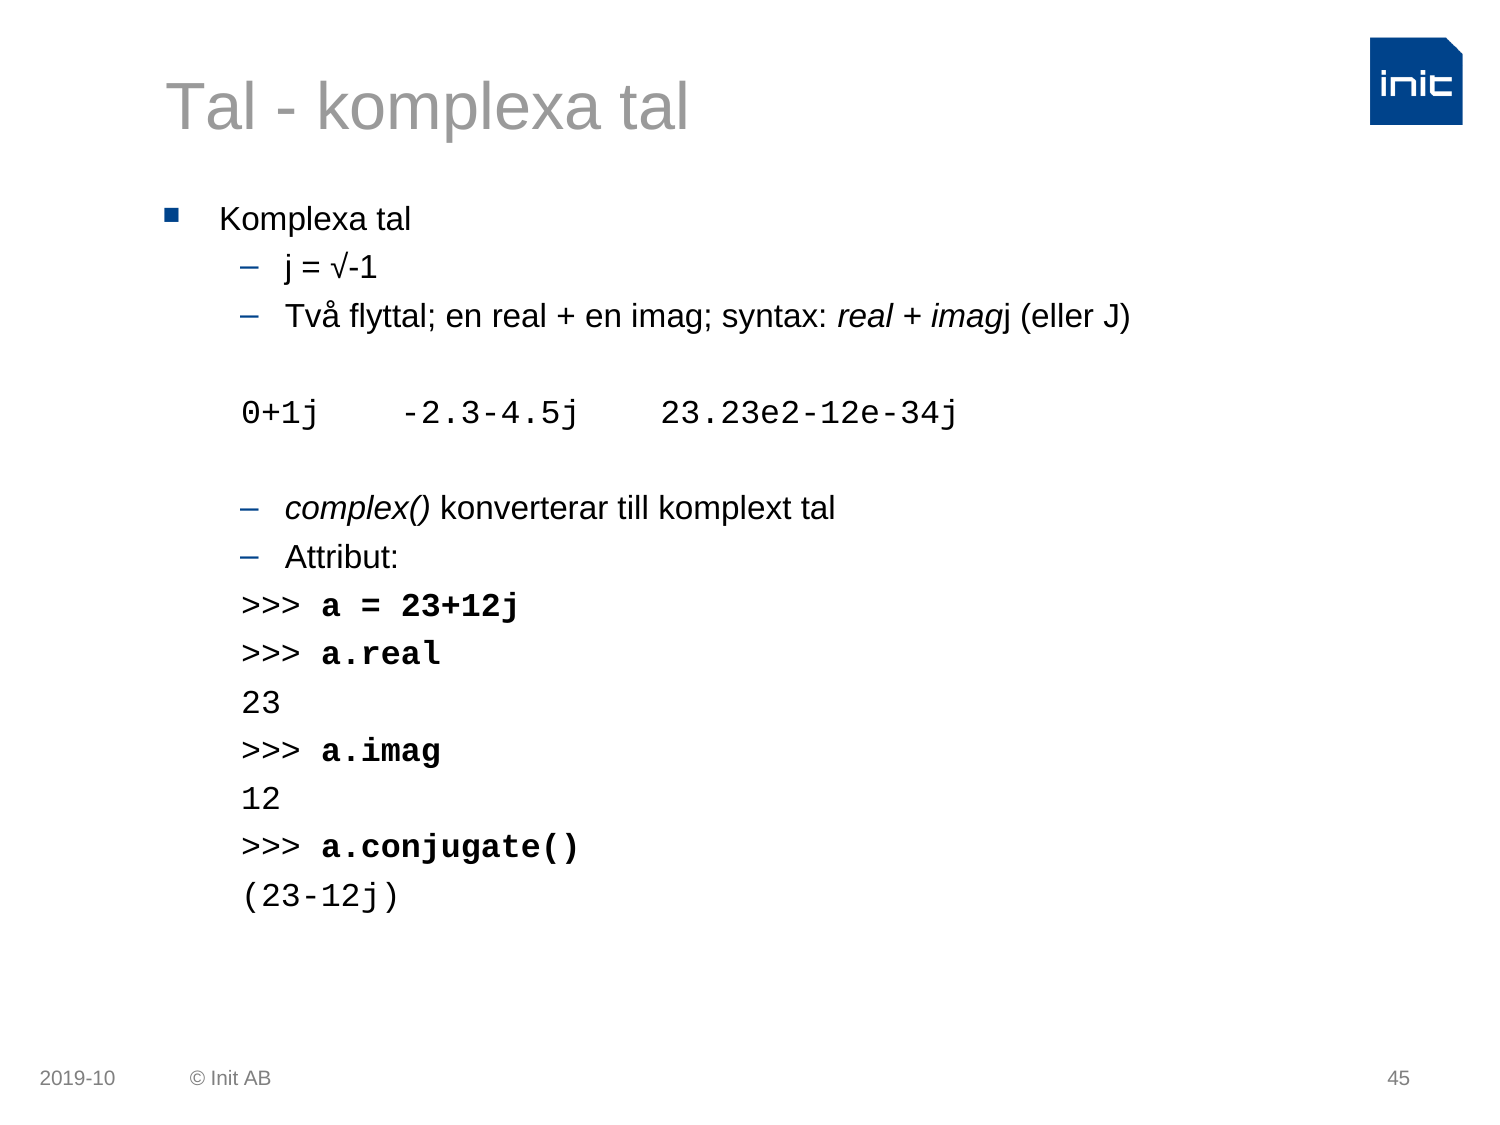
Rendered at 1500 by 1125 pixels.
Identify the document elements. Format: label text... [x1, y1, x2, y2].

text_box Komplexa tal j = √-1 Två flyttal; en real + en imag; syntax: real + imagj (eller J) 0+1j -2.3-4.5j 23.23e2-12e-34j complex() konverterar till komplext tal Attribut: >>> a = 23+12j >>> a.real 23 >>> a.imag 12 >>> a.conjugate() (23-12j) [150, 189, 1351, 969]
text_box Tal - komplexa tal [150, 0, 1351, 151]
text_box <nummer> [1350, 1037, 1426, 1098]
picture [1370, 37, 1463, 125]
text_box © Init AB [174, 1037, 1326, 1098]
text_box 2019-10 [24, 1037, 151, 1098]
